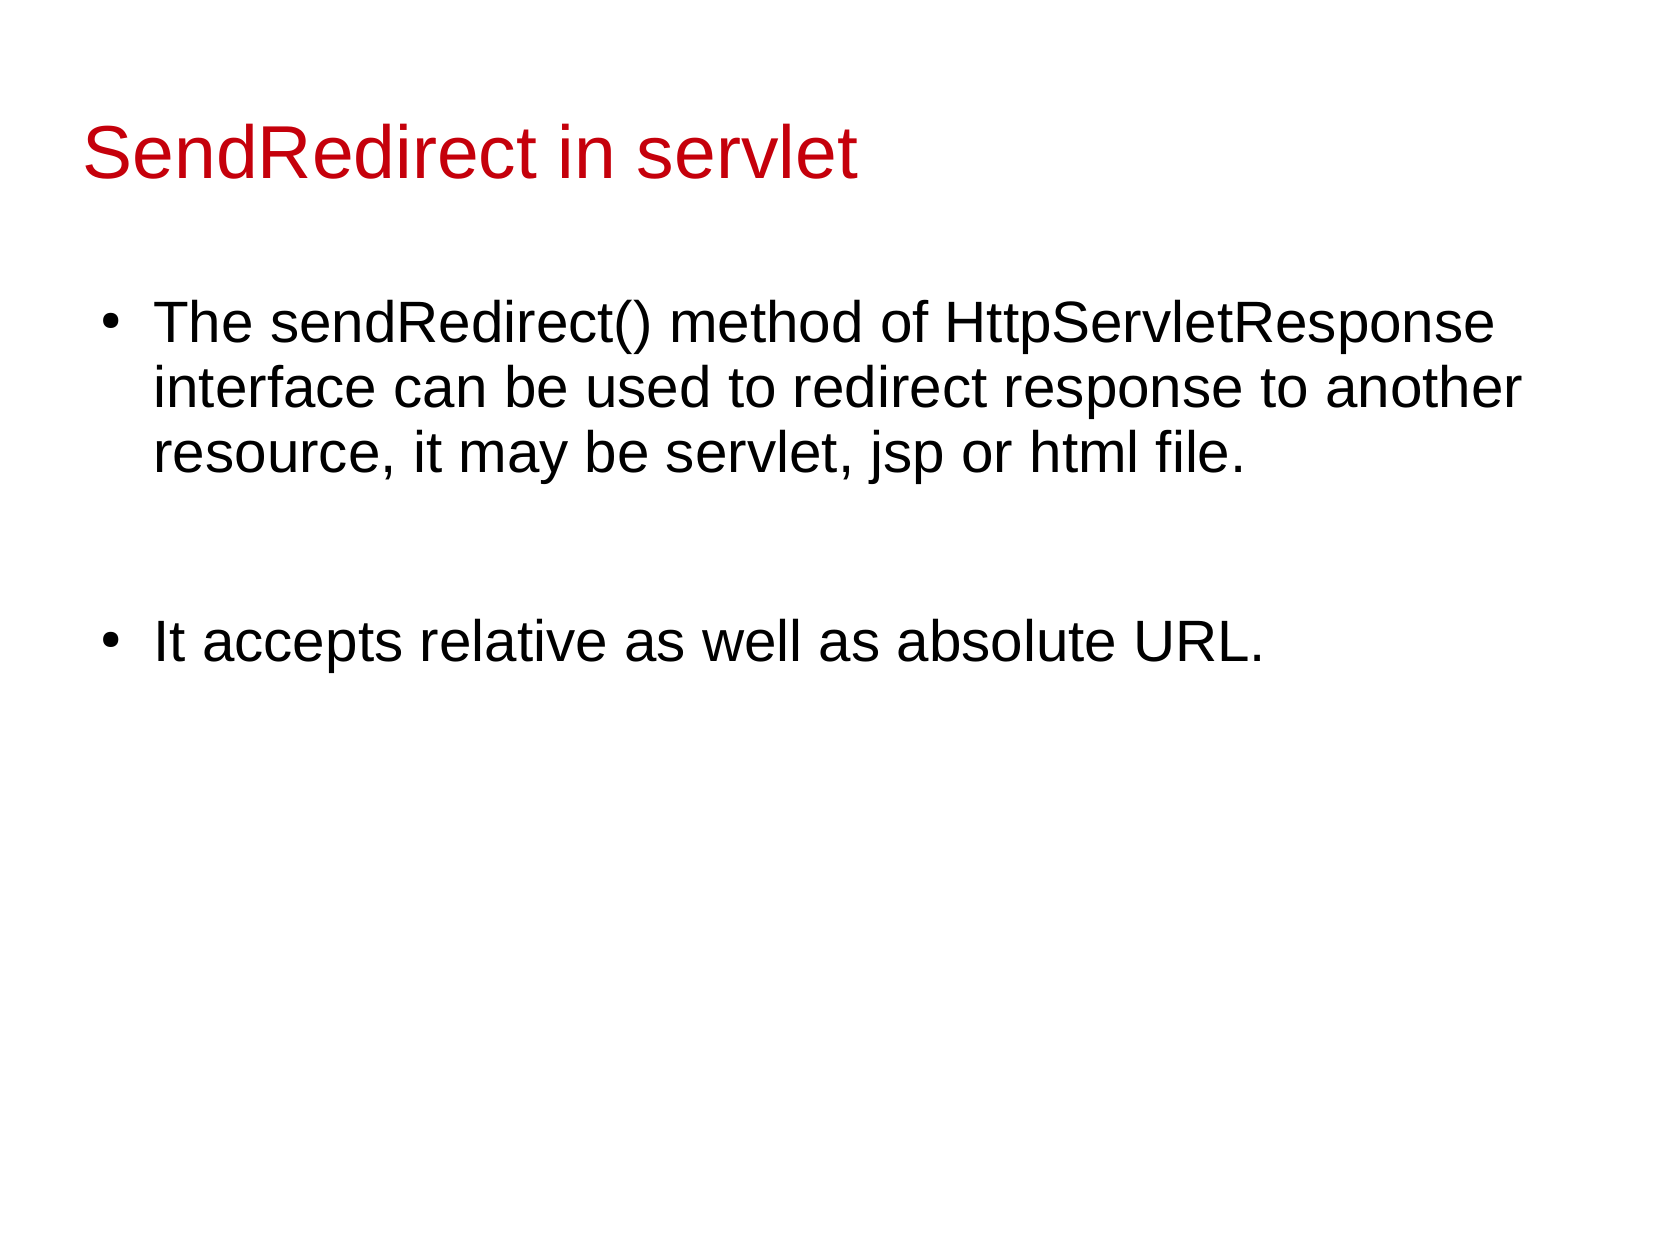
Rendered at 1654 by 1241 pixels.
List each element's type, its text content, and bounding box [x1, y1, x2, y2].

list The sendRedirect() method of HttpServletResponse interface can be used to redirect response to another resource, it may be servlet, jsp or html file. It accepts relative as well as absolute URL. [82, 290, 1571, 1109]
title SendRedirect in servlet [82, 49, 1571, 257]
